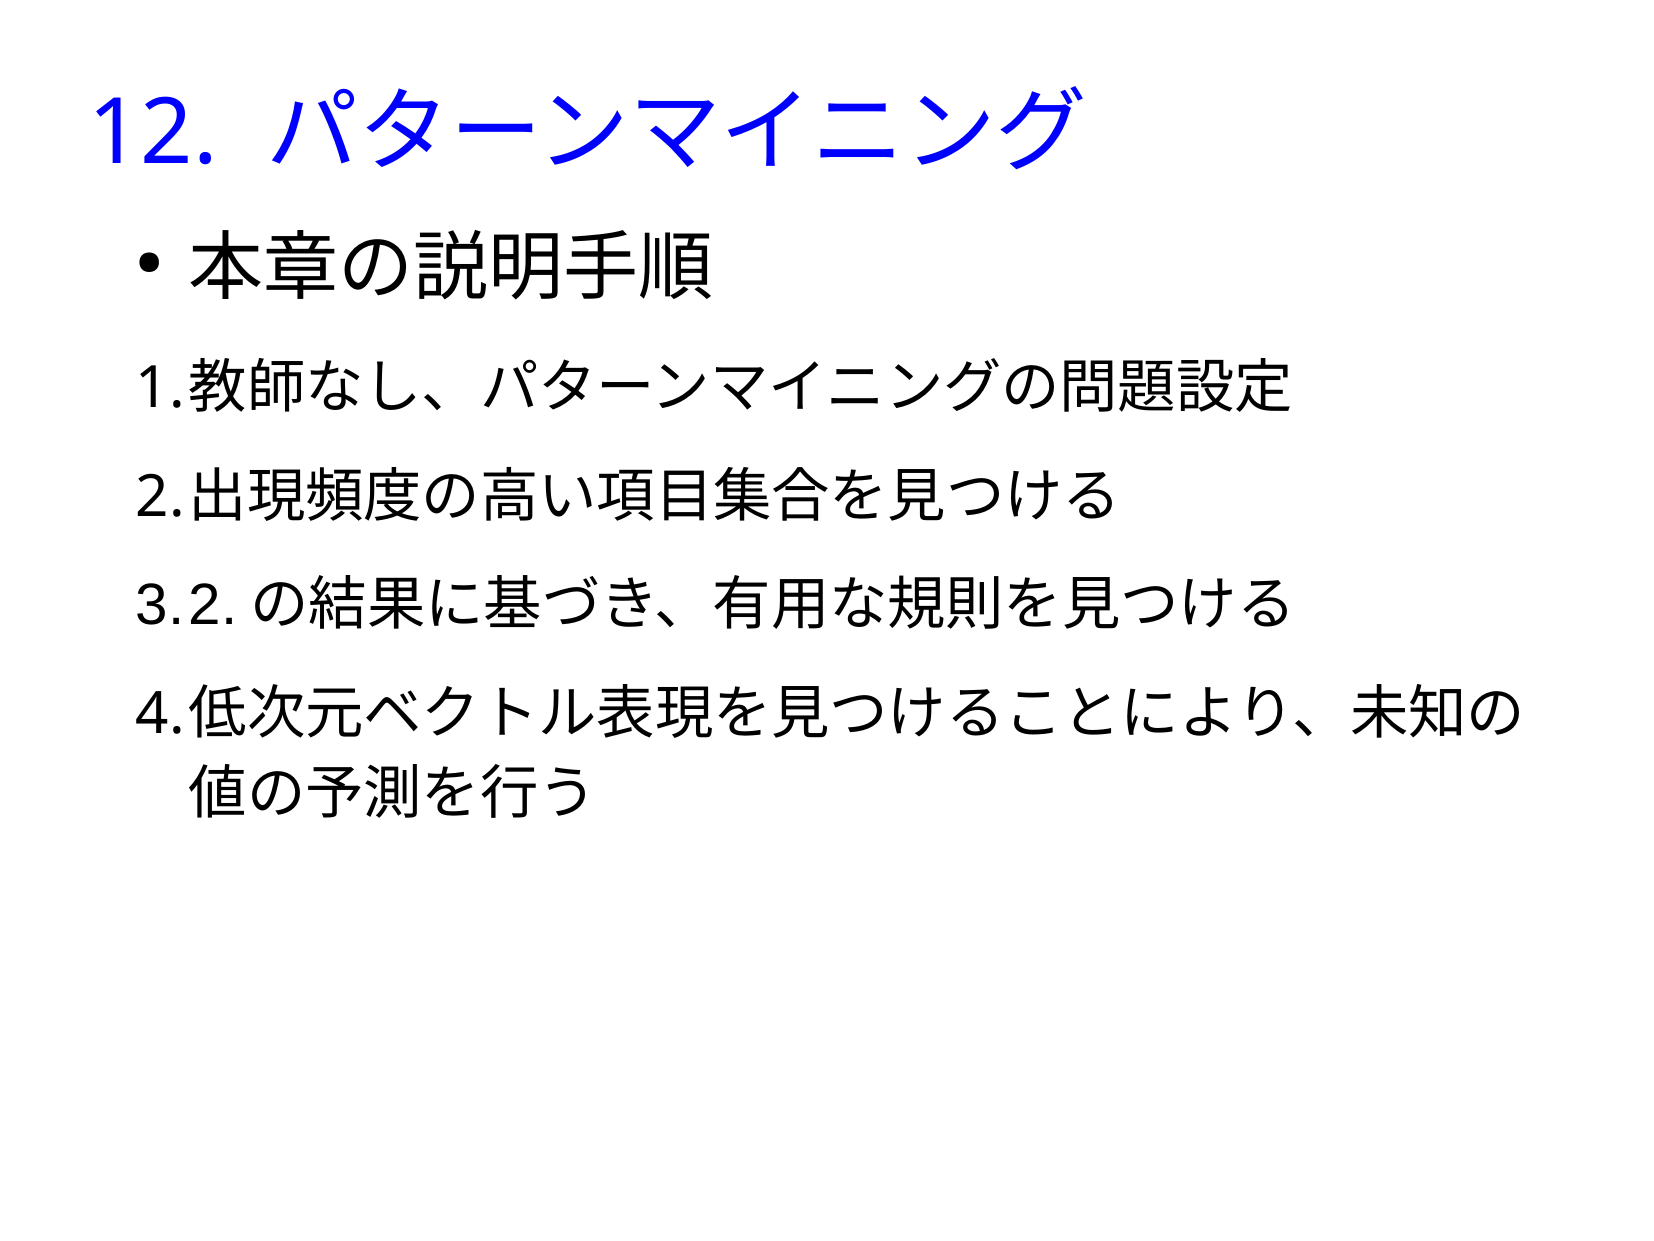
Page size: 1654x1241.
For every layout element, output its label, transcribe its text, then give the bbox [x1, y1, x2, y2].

list 本章の説明手順 教師なし、パターンマイニングの問題設定 出現頻度の高い項目集合を見つける 2.の結果に基づき、有用な規則を見つける 低次元ベクトル表現を見つけることにより、未知の値の予測を行う [118, 213, 1542, 1145]
title 12. パターンマイニング [88, 49, 1577, 207]
